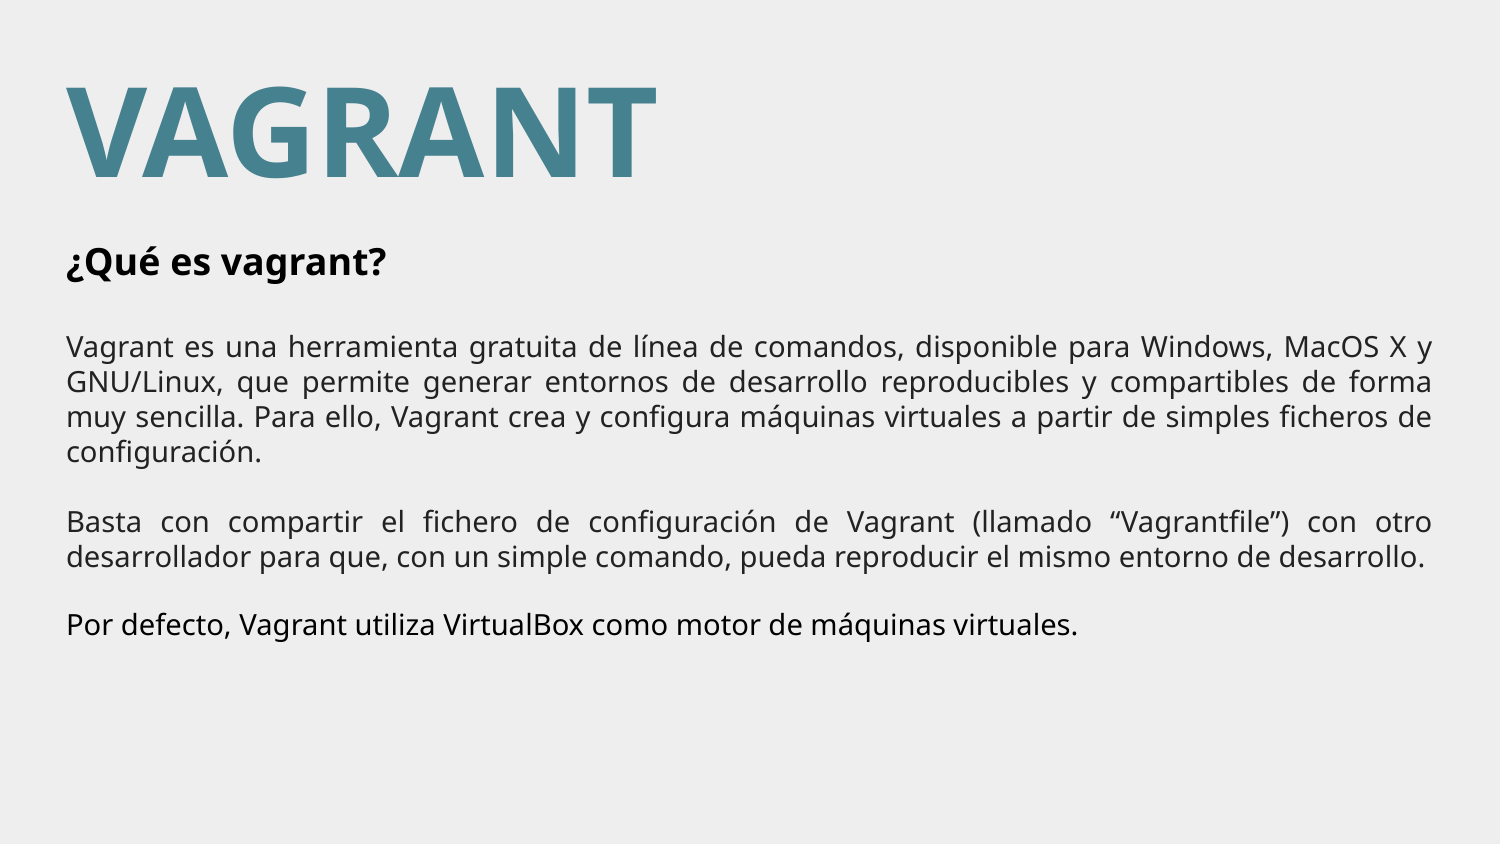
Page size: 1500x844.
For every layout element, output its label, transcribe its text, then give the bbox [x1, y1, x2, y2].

list ¿Qué es vagrant? Vagrant es una herramienta gratuita de línea de comandos, disponible para Windows, MacOS X y GNU/Linux, que permite generar entornos de desarrollo reproducibles y compartibles de forma muy sencilla. Para ello, Vagrant crea y configura máquinas virtuales a partir de simples ficheros de configuración. Basta con compartir el fichero de configuración de Vagrant (llamado “Vagrantfile”) con otro desarrollador para que, con un simple comando, pueda reproducir el mismo entorno de desarrollo. Por defecto, Vagrant utiliza VirtualBox como motor de máquinas virtuales. [51, 188, 1449, 824]
title VAGRANT [51, 37, 1449, 170]
